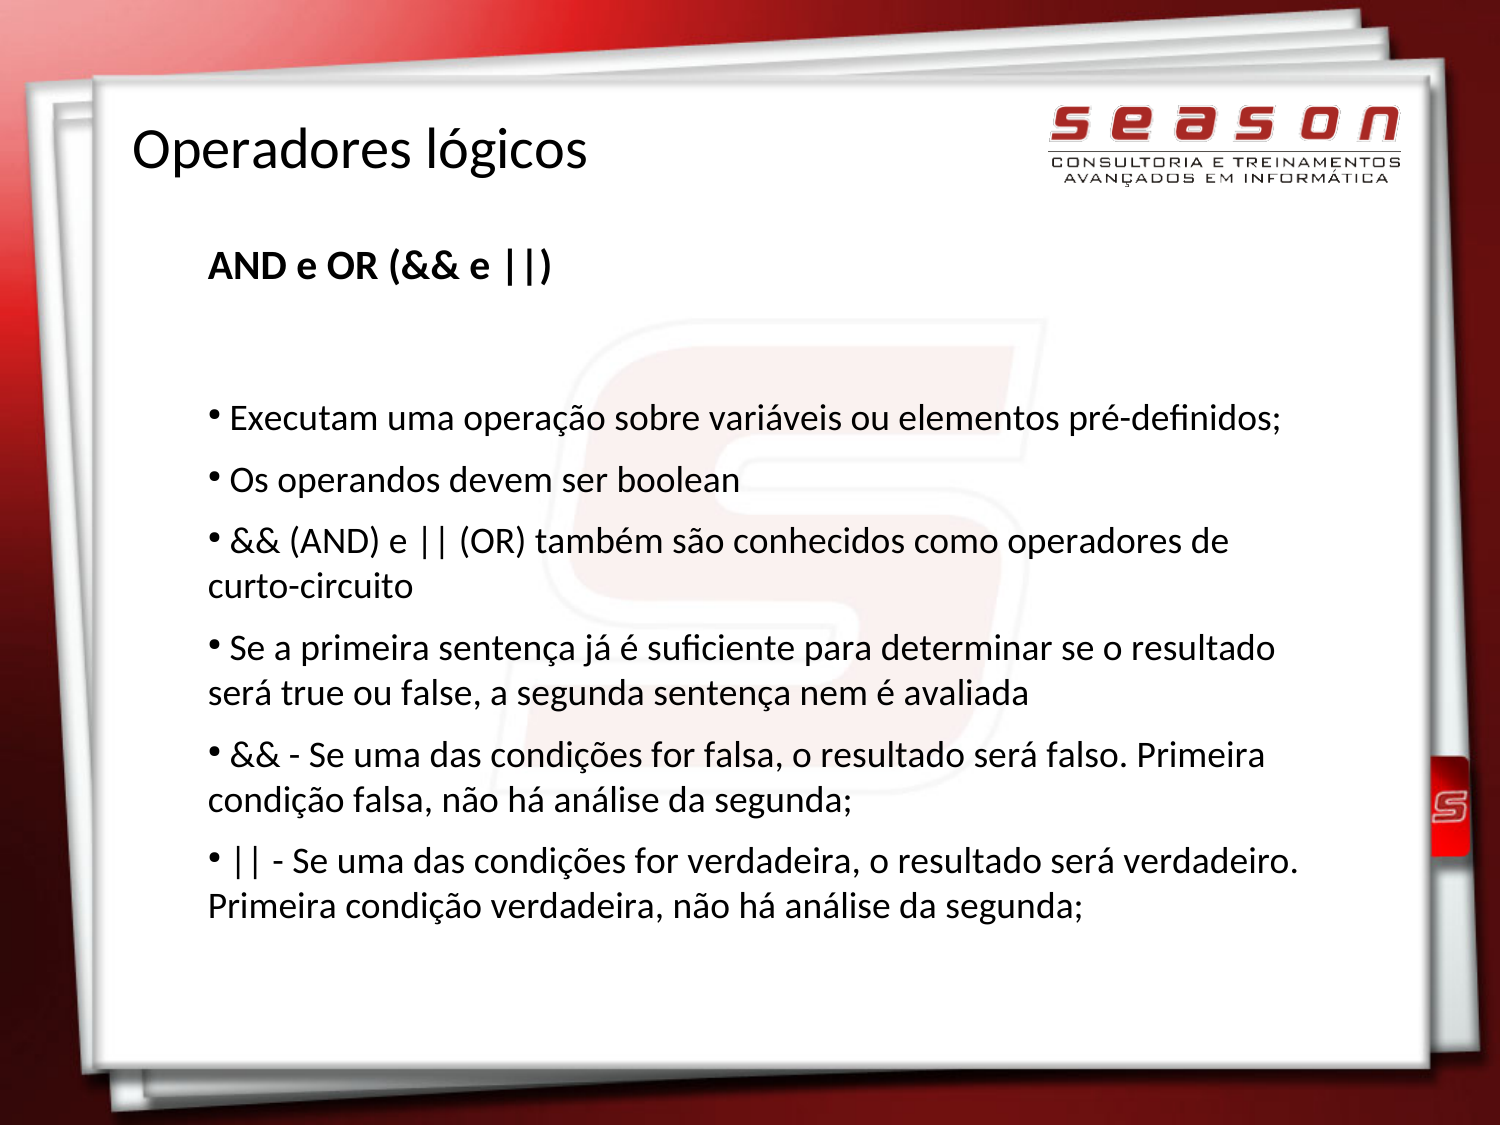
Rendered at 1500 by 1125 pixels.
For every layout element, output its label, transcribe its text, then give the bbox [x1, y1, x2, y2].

title Operadores lógicos [118, 33, 1394, 257]
picture [0, 0, 1500, 1125]
text_box AND e OR (&& e ||) [207, 231, 1328, 296]
text_box Executam uma operação sobre variáveis ou elementos pré-definidos; Os operandos devem ser boolean && (AND) e || (OR) também são conhecidos como operadores de curto-circuito Se a primeira sentença já é suficiente para determinar se o resultado será true ou false, a segunda sentença nem é avaliada && - Se uma das condições for falsa, o resultado será falso. Primeira condição falsa, não há análise da segunda; || - Se uma das condições for verdadeira, o resultado será verdadeiro. Primeira condição verdadeira, não há análise da segunda; [207, 325, 1328, 994]
